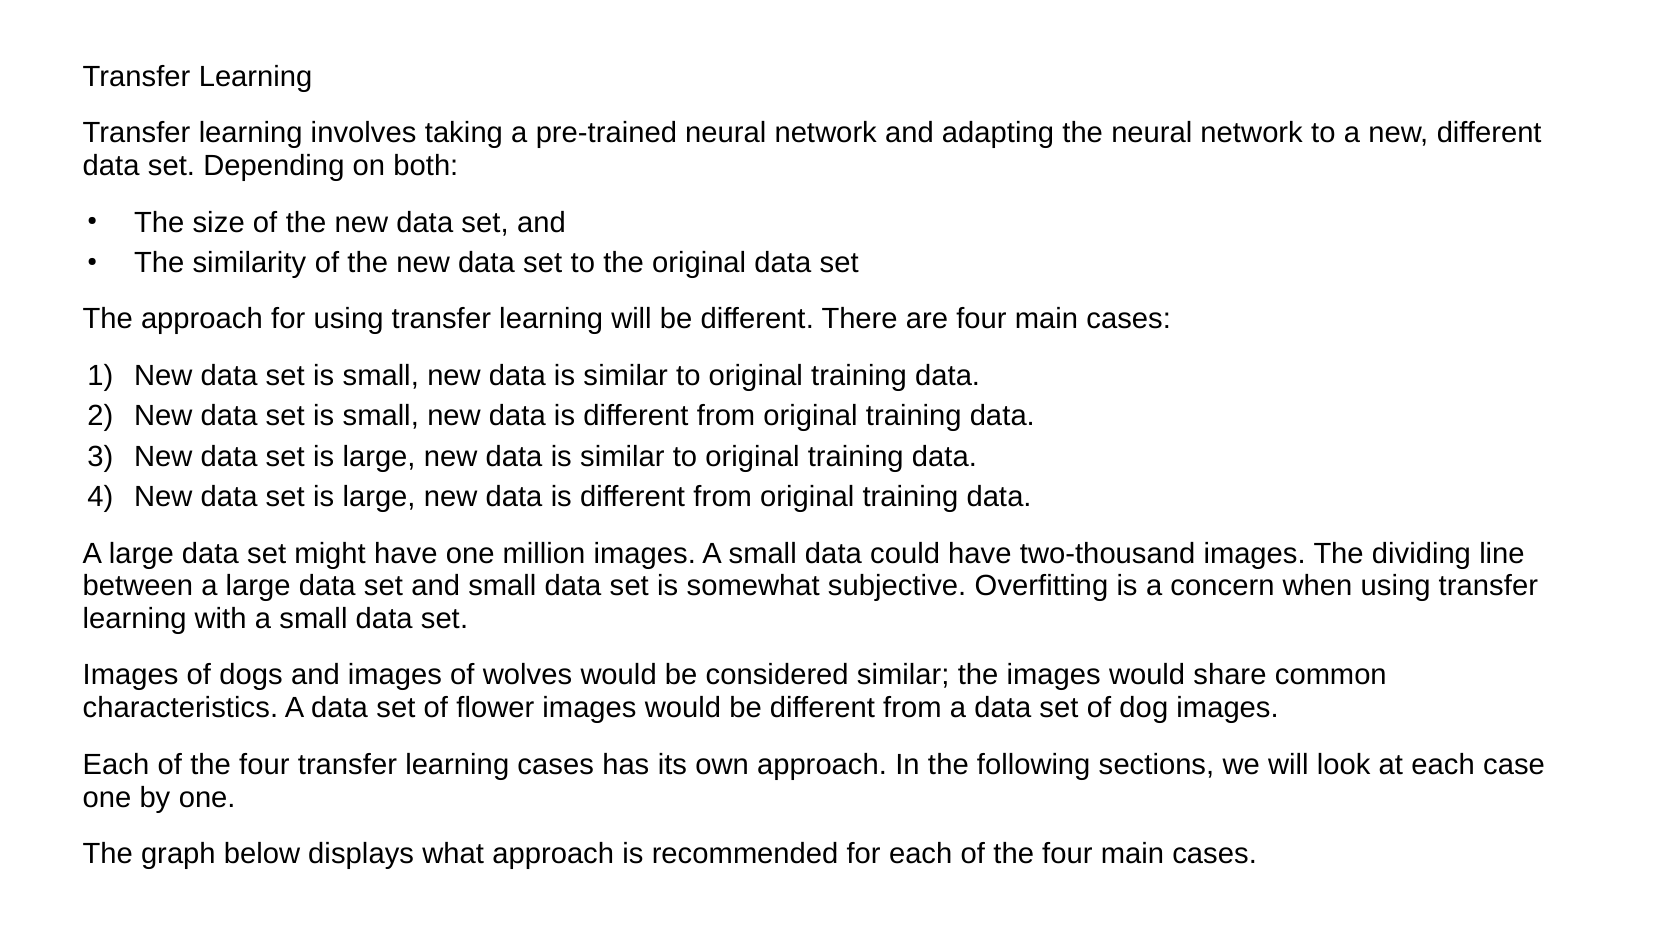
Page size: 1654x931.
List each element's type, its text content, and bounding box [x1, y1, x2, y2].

list Transfer Learning Transfer learning involves taking a pre-trained neural network and adapting the neural network to a new, different data set. Depending on both: The size of the new data set, and The similarity of the new data set to the original data set The approach for using transfer learning will be different. There are four main cases: New data set is small, new data is similar to original training data. New data set is small, new data is different from original training data. New data set is large, new data is similar to original training data. New data set is large, new data is different from original training data. A large data set might have one million images. A small data could have two-thousand images. The dividing line between a large data set and small data set is somewhat subjective. Overfitting is a concern when using transfer learning with a small data set. Images of dogs and images of wolves would be considered similar; the images would share common characteristics. A data set of flower images would be different from a data set of dog images. Each of the four transfer learning cases has its own approach. In the following sections, we will look at each case one by one. The graph below displays what approach is recommended for each of the four main cases. [82, 60, 1571, 871]
